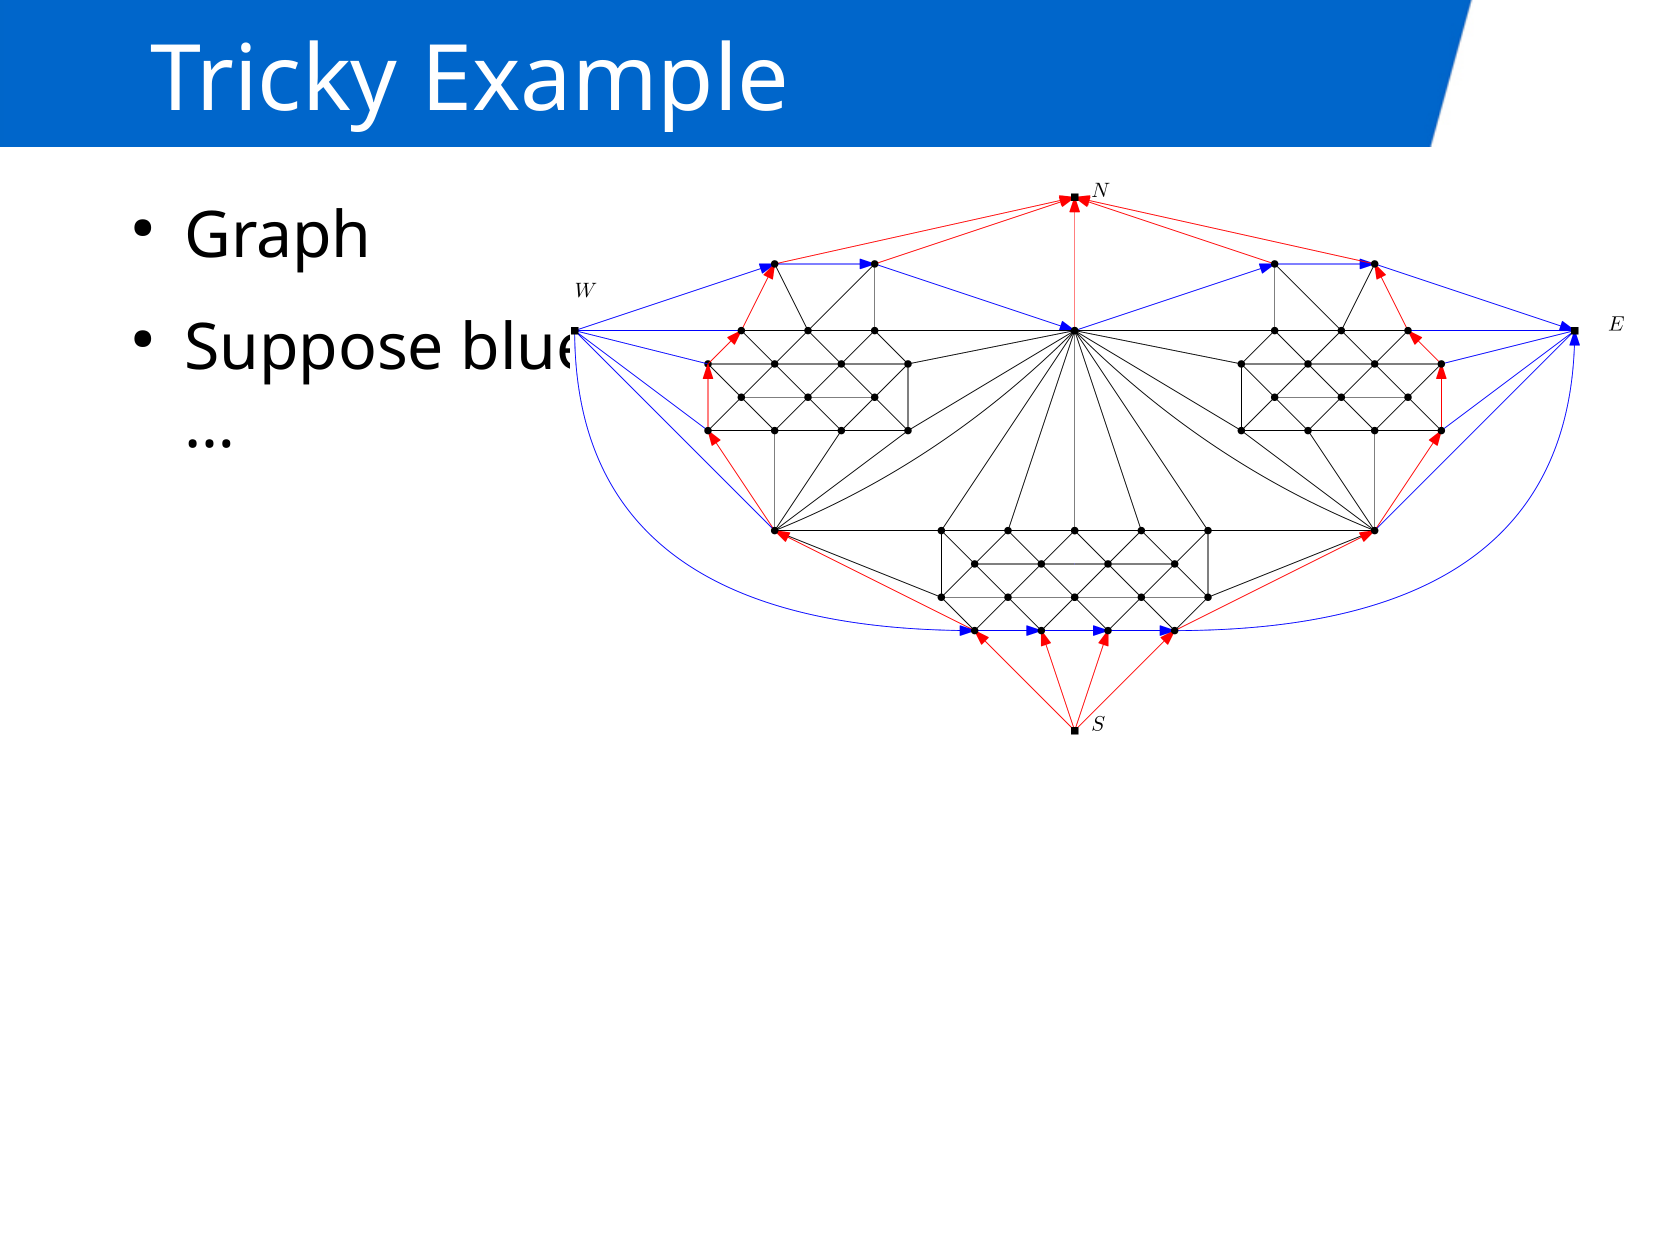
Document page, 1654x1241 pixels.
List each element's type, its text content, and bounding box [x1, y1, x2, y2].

title Tricky Example [150, 15, 1456, 136]
list Graph Suppose blue … [113, 195, 601, 1118]
picture [0, 0, 1474, 147]
picture [570, 181, 1625, 736]
